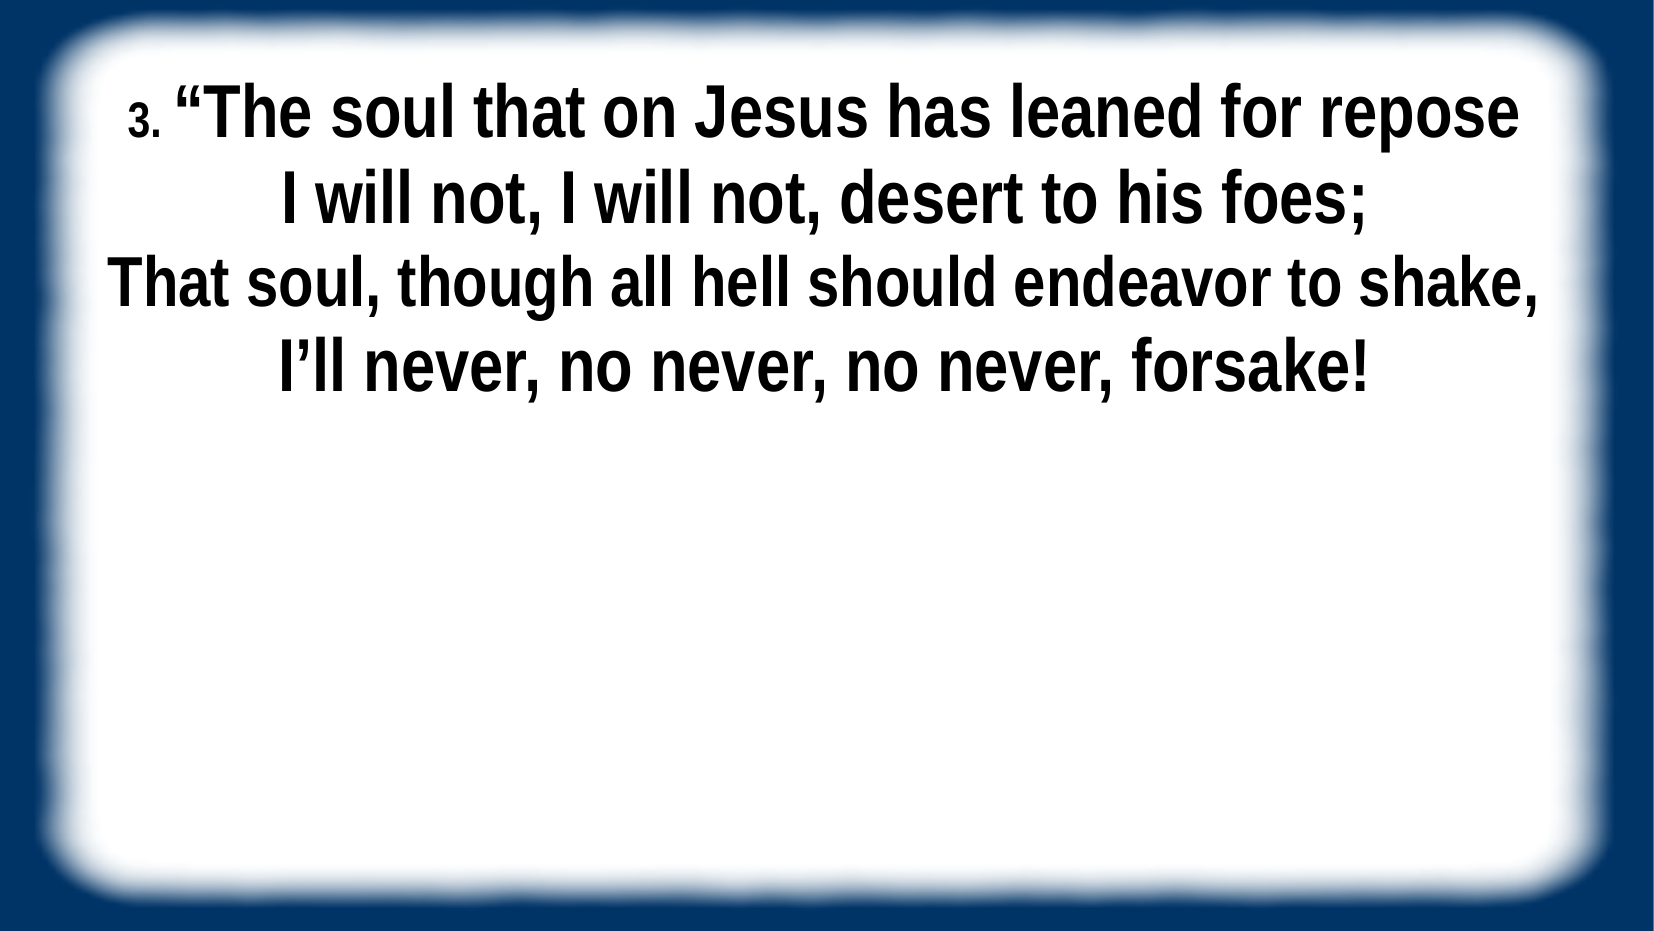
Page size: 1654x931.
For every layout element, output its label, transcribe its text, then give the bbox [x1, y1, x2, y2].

picture [0, 0, 1654, 931]
text_box 3. “The soul that on Jesus has leaned for repose I will not, I will not, desert to his foes; That soul, though all hell should endeavor to shake, I’ll never, no never, no never, forsake! [75, 60, 1576, 421]
